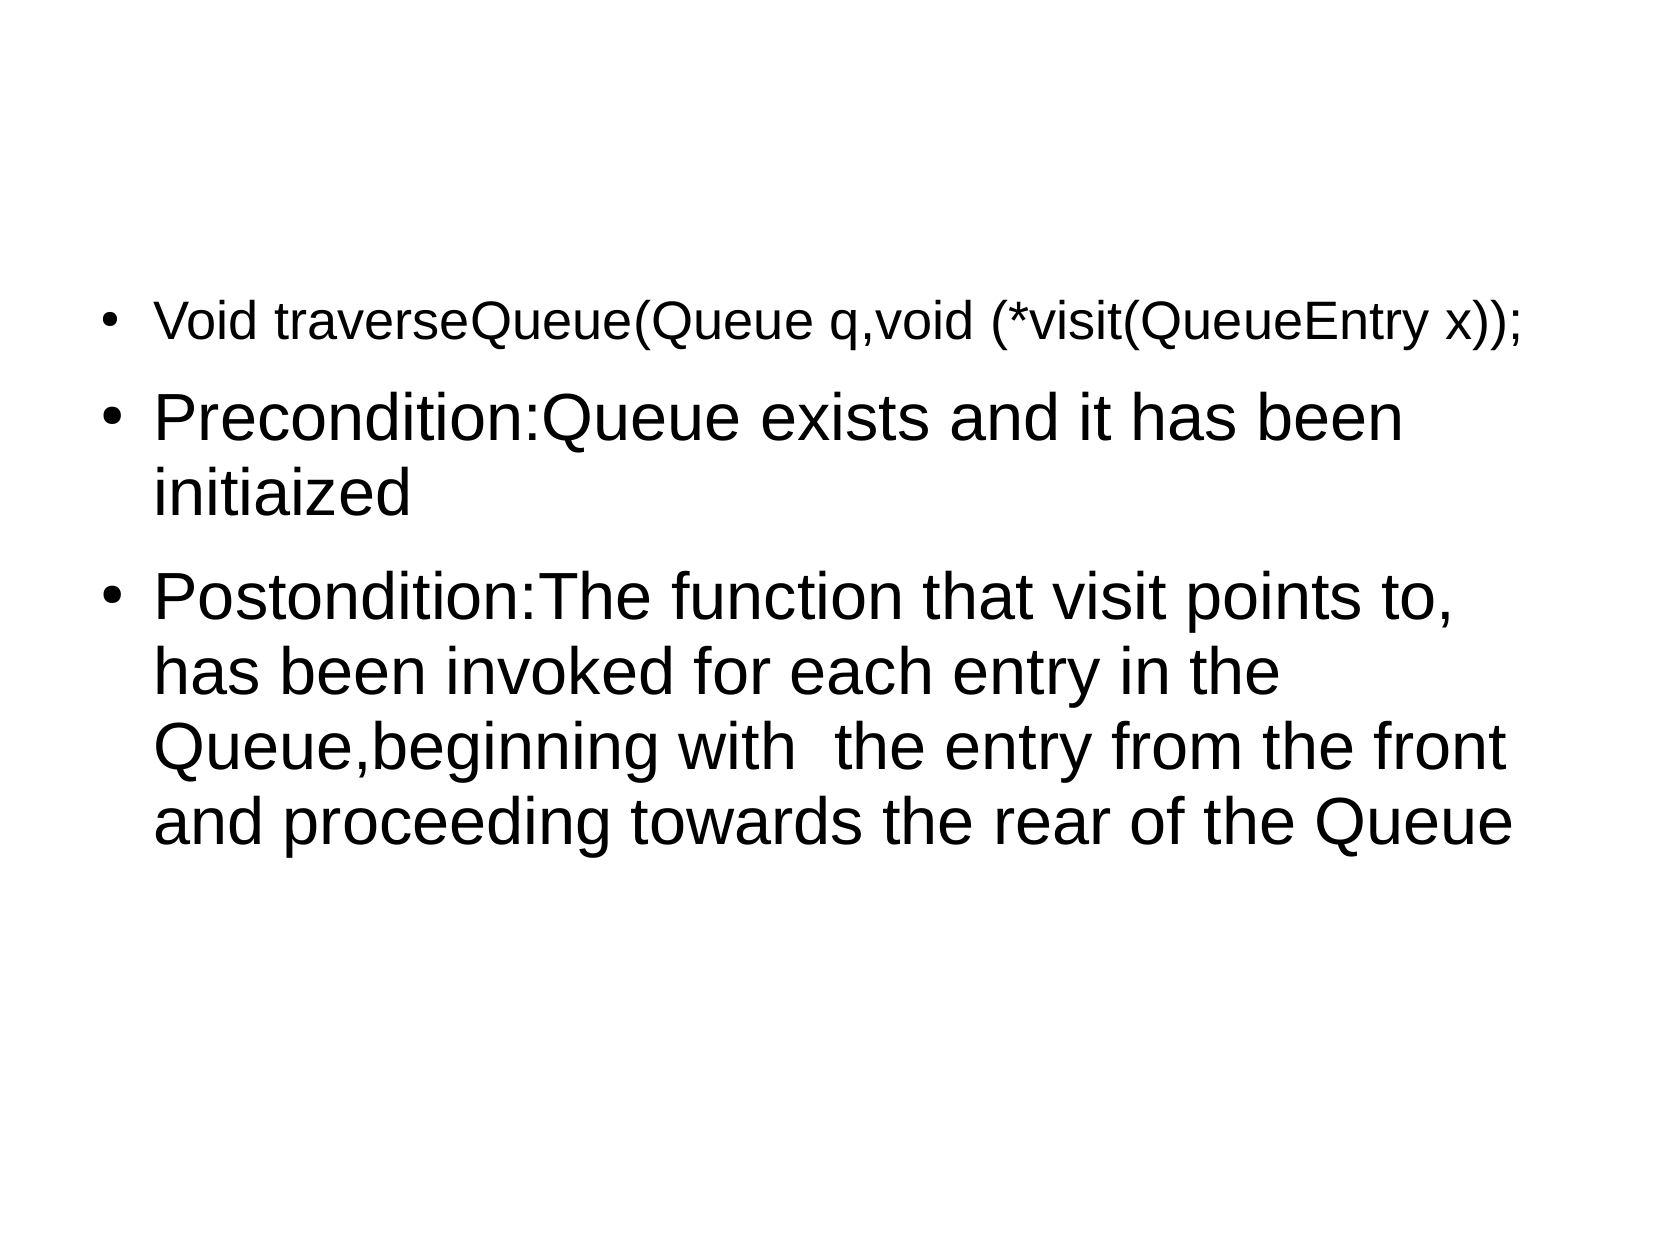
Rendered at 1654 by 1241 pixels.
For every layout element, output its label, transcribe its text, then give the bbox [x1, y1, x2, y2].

list Void traverseQueue(Queue q,void (*visit(QueueEntry x)); Precondition:Queue exists and it has been initiaized Postondition:The function that visit points to, has been invoked for each entry in the Queue,beginning with the entry from the front and proceeding towards the rear of the Queue [82, 290, 1571, 1010]
